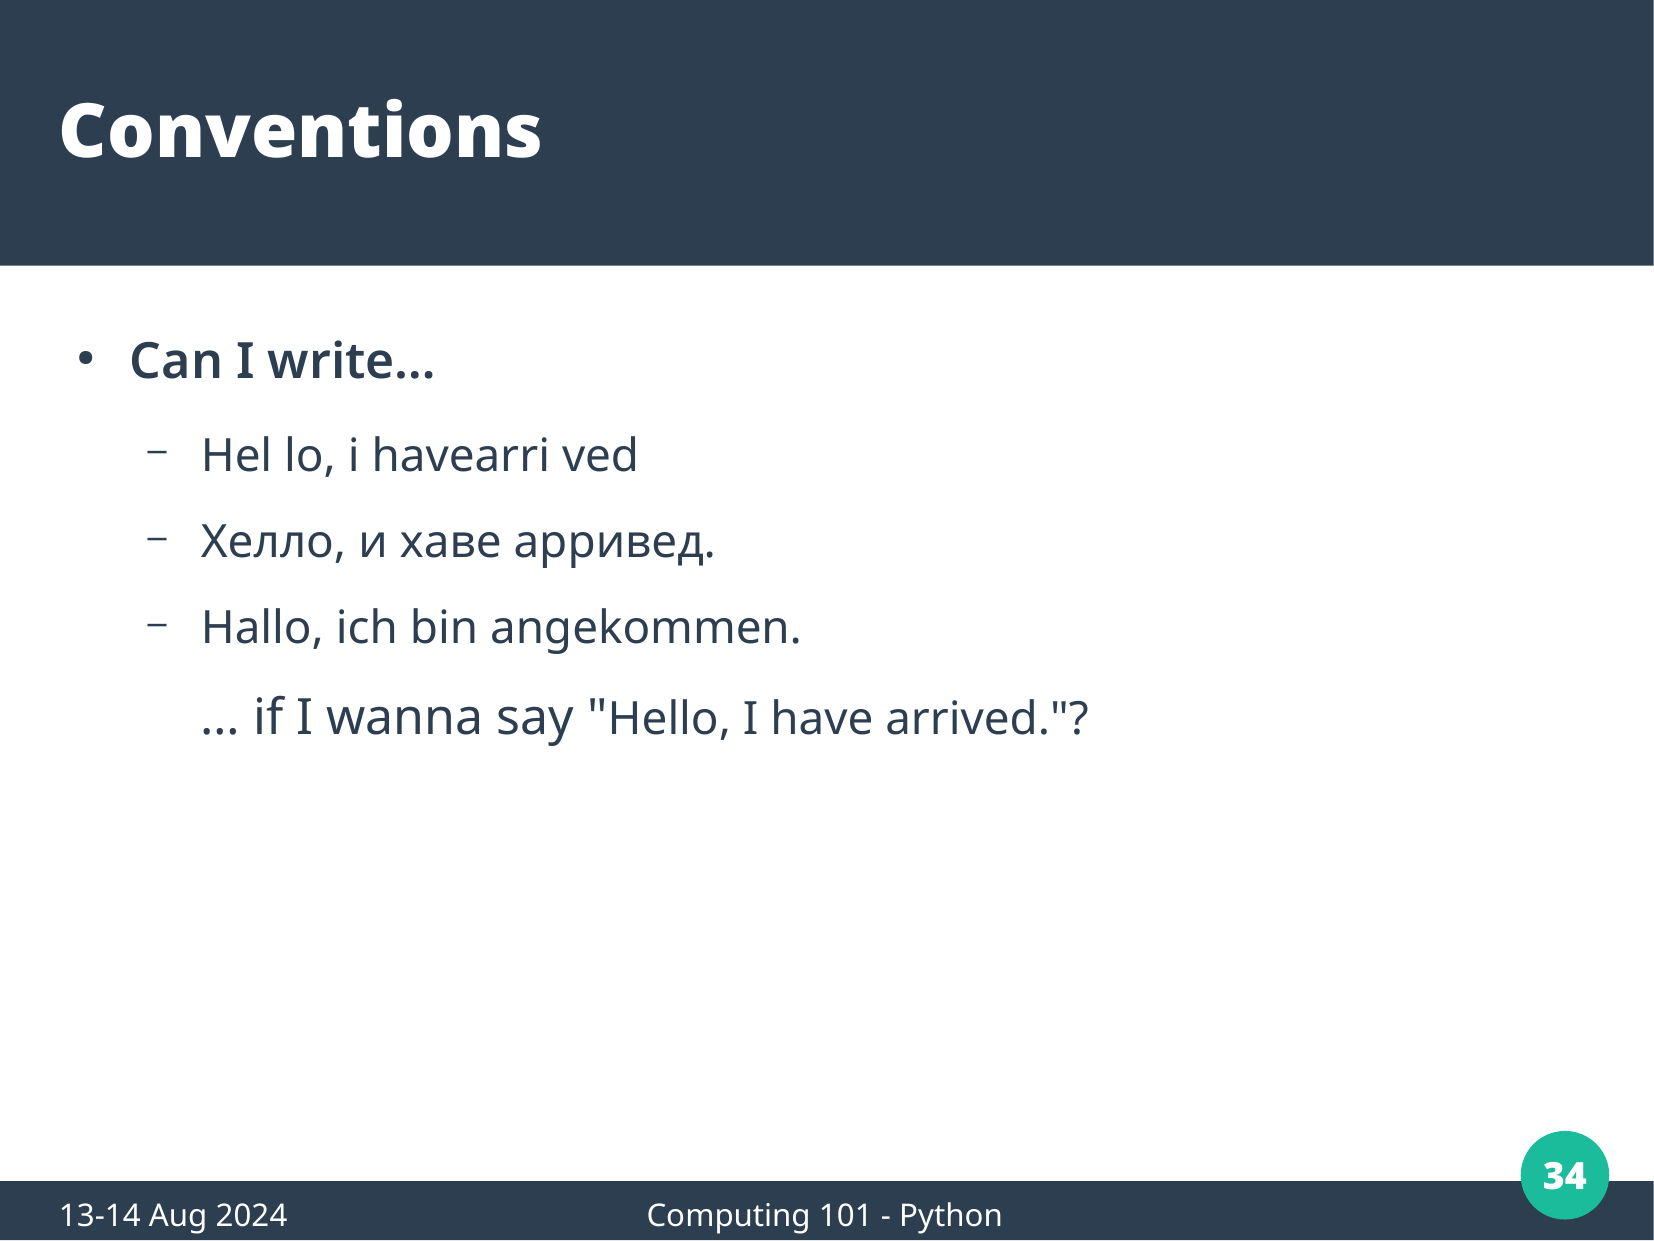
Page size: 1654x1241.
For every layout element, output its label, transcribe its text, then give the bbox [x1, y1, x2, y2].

title Conventions [59, 49, 1595, 207]
list Can I write… Hel lo, i havearri ved Хелло, и хаве арривед. Hallo, ich bin angekommen. … if I wanna say "Hello, I have arrived."? [59, 324, 1595, 1152]
